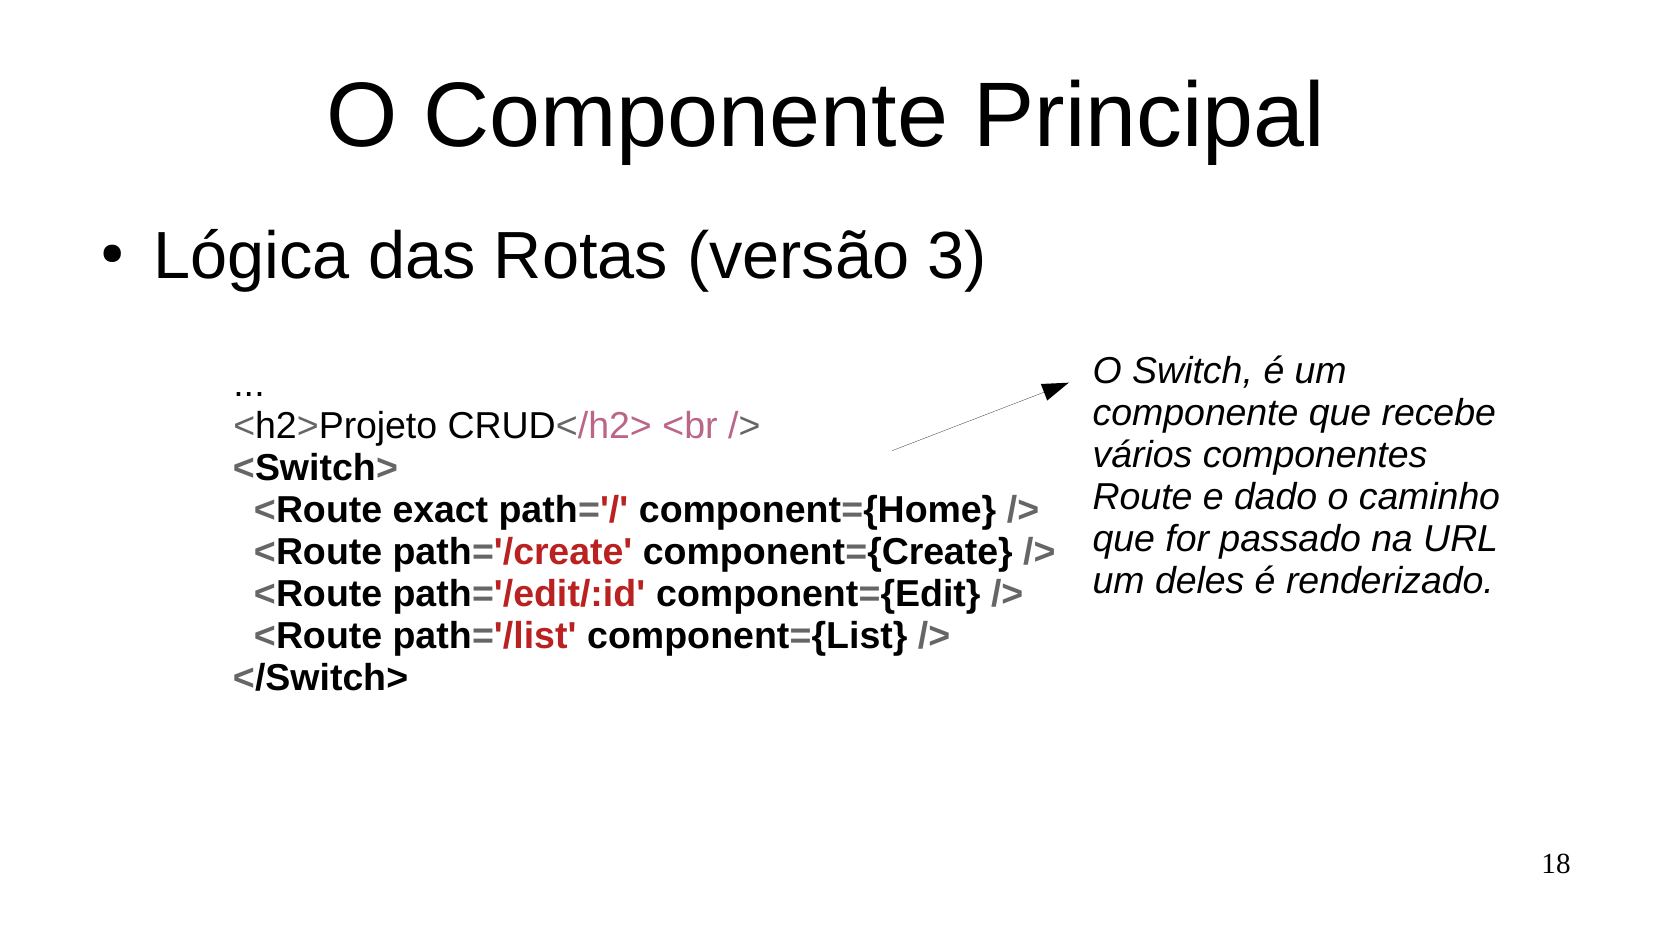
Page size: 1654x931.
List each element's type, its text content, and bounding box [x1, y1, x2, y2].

list Lógica das Rotas (versão 3) [82, 217, 1571, 758]
title O Componente Principal [82, 37, 1571, 193]
text_box O Switch, é um componente que recebe vários componentes Route e dado o caminho que for passado na URL um deles é renderizado. [1077, 341, 1531, 609]
text_box ... <h2>Projeto CRUD</h2> <br /> <Switch> <Route exact path='/' component={Home} /> <Route path='/create' component={Create} /> <Route path='/edit/:id' component={Edit} /> <Route path='/list' component={List} /> </Switch> [113, 355, 1414, 707]
